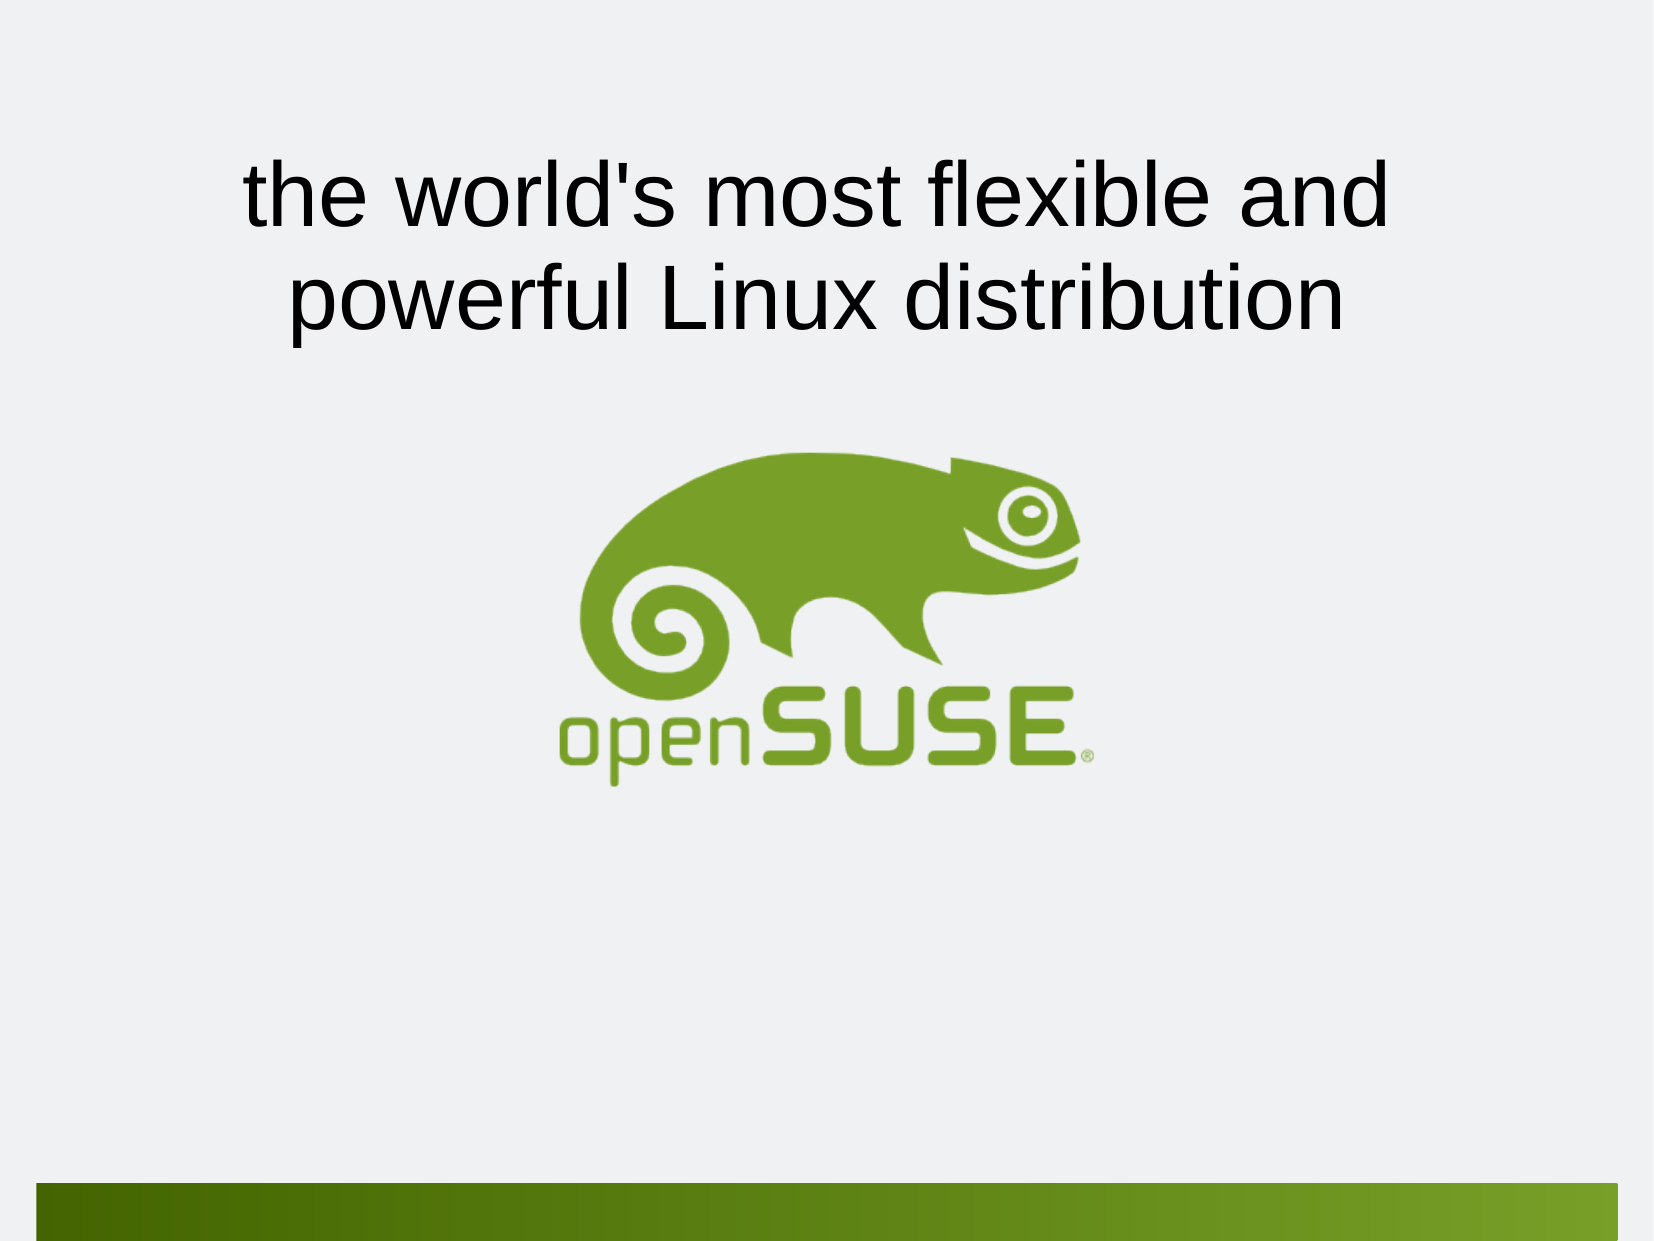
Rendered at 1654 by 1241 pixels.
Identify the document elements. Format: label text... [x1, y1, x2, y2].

title the world's most flexible and powerful Linux distribution [73, 125, 1562, 367]
picture [0, 0, 1654, 1241]
